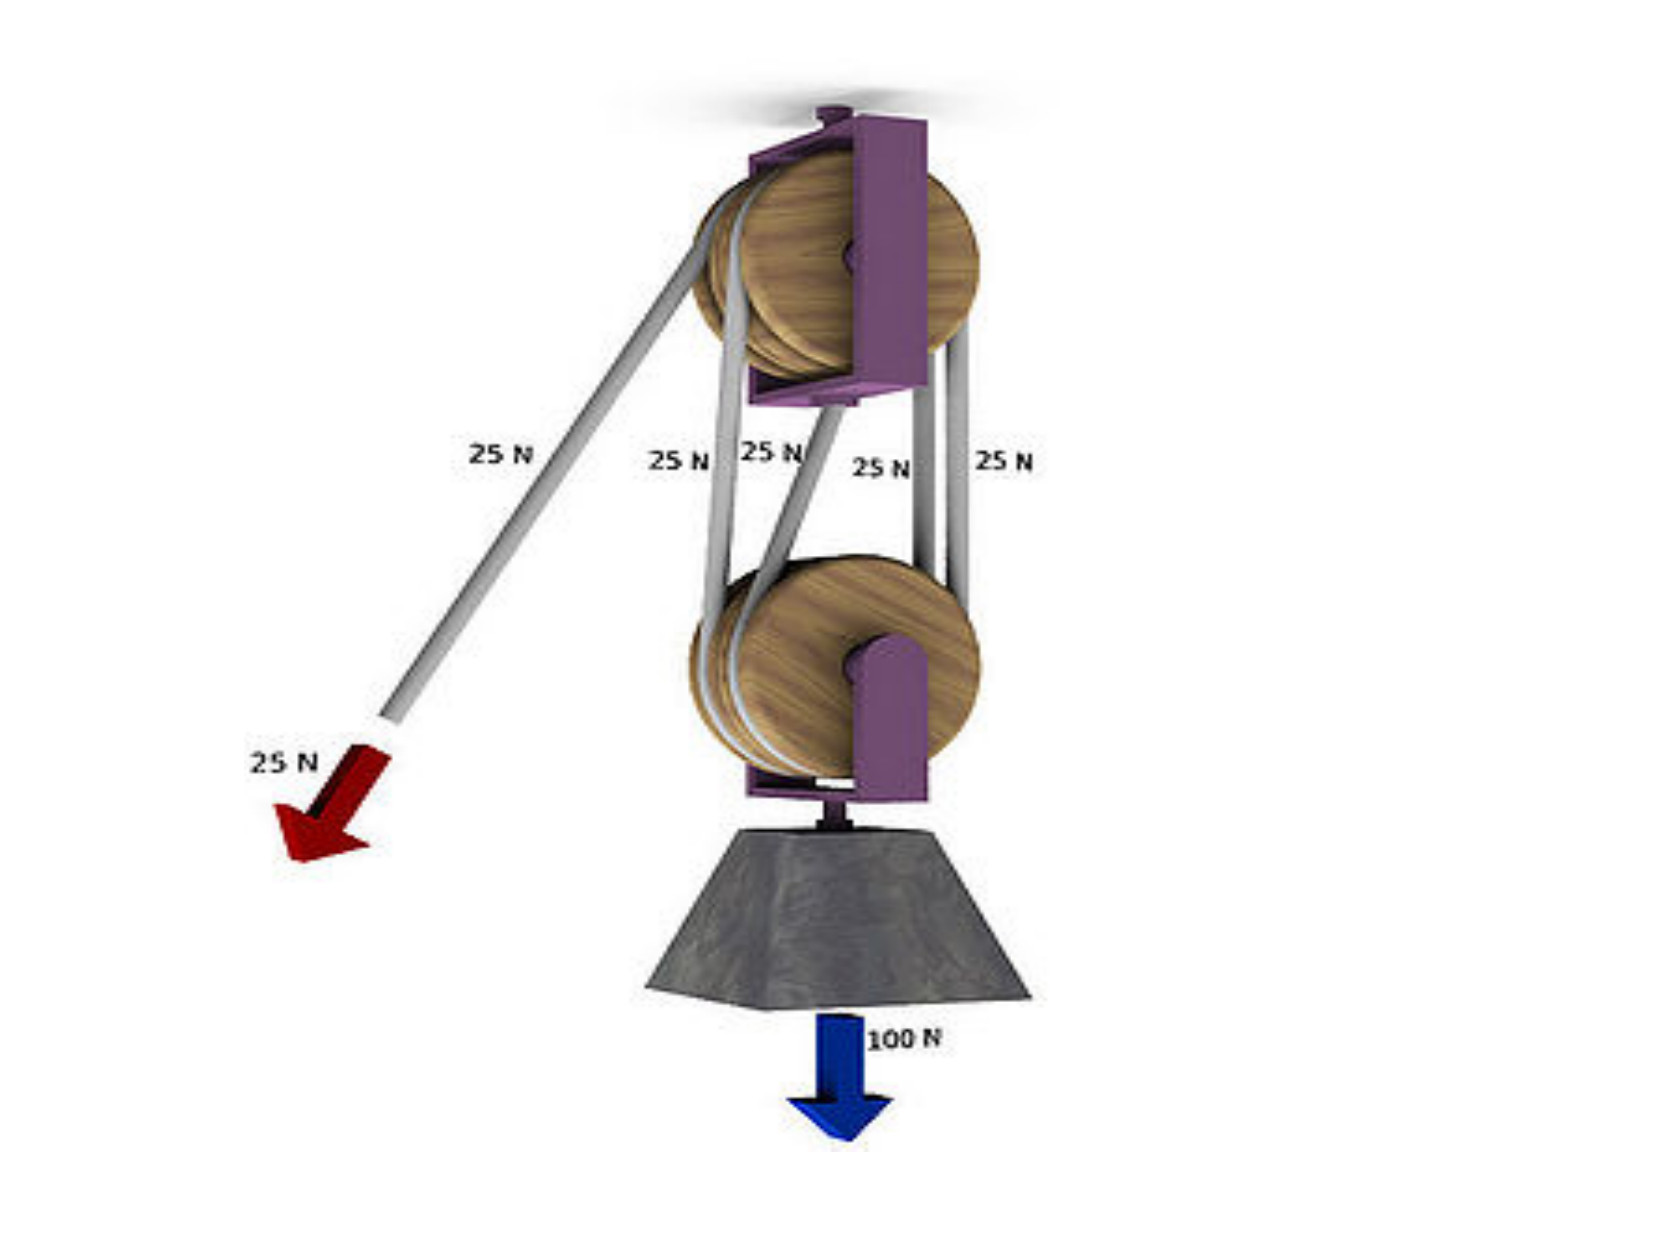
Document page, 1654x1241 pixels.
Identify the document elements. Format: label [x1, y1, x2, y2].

picture [244, 58, 1063, 1152]
